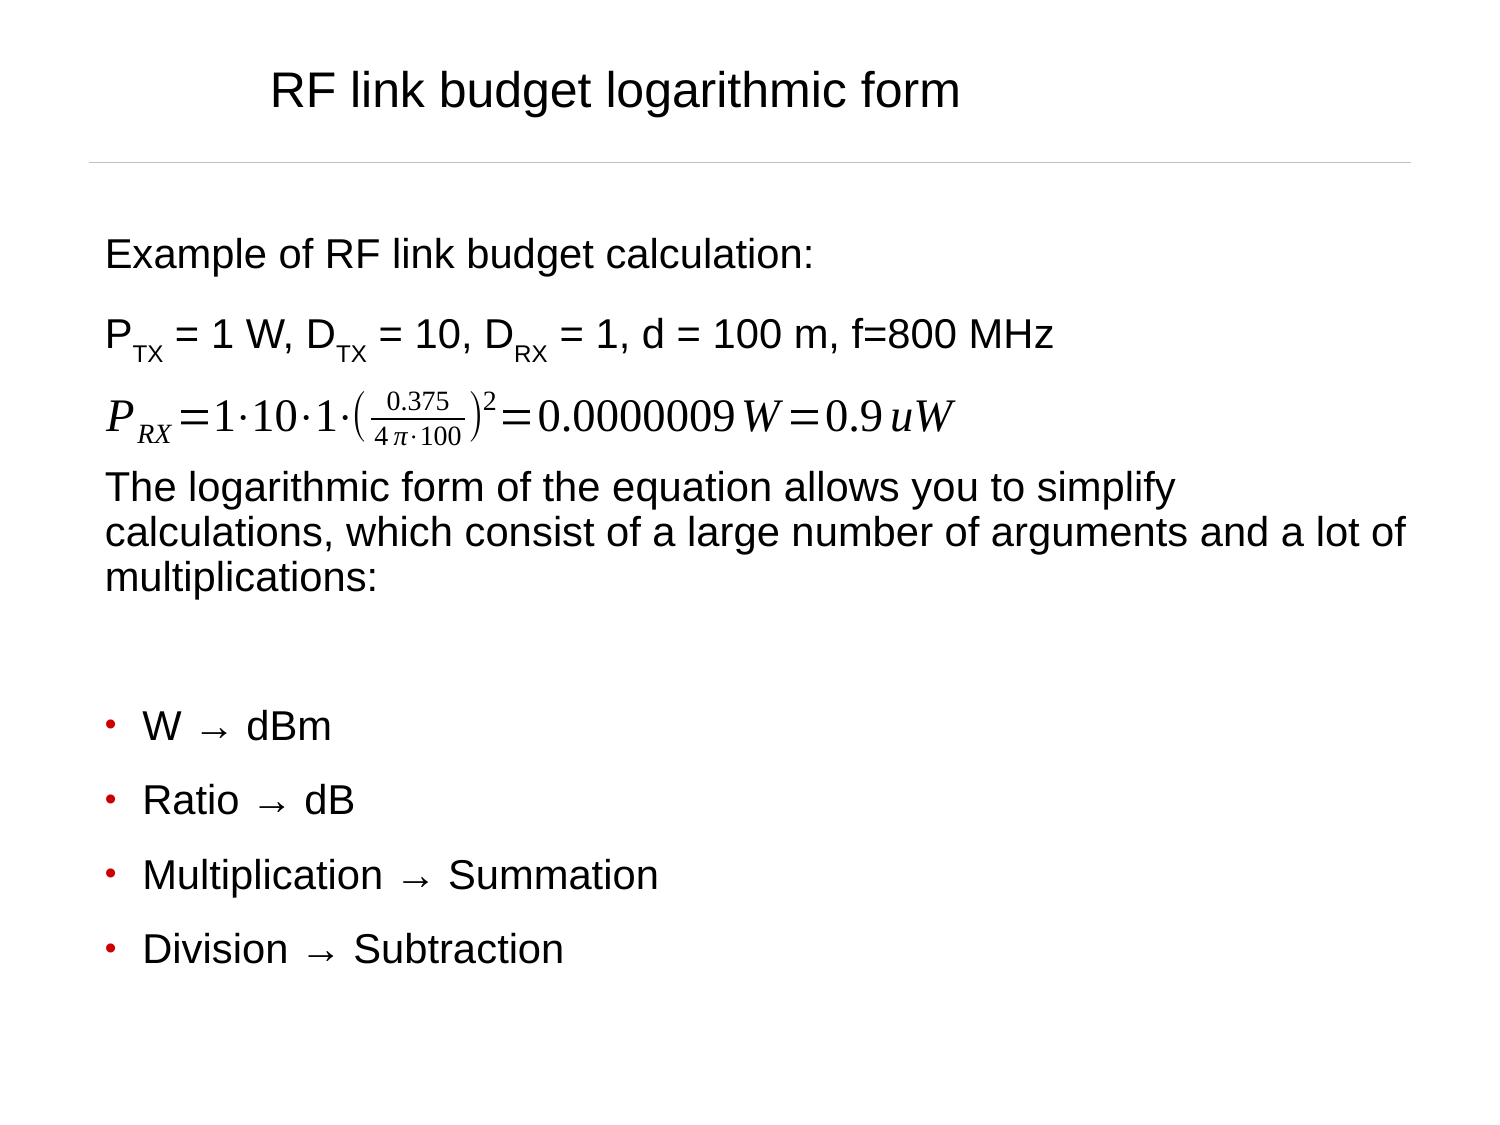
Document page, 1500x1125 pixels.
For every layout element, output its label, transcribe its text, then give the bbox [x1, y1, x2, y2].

list Example of RF link budget calculation: PTX = 1 W, DTX = 10, DRX = 1, d = 100 m, f=800 MHz The logarithmic form of the equation allows you to simplify calculations, which consist of a large number of arguments and a lot of multiplications: W → dBm Ratio → dB Multiplication → Summation Division → Subtraction [90, 224, 1426, 1021]
text_box RF link budget logarithmic form [254, 31, 1347, 150]
